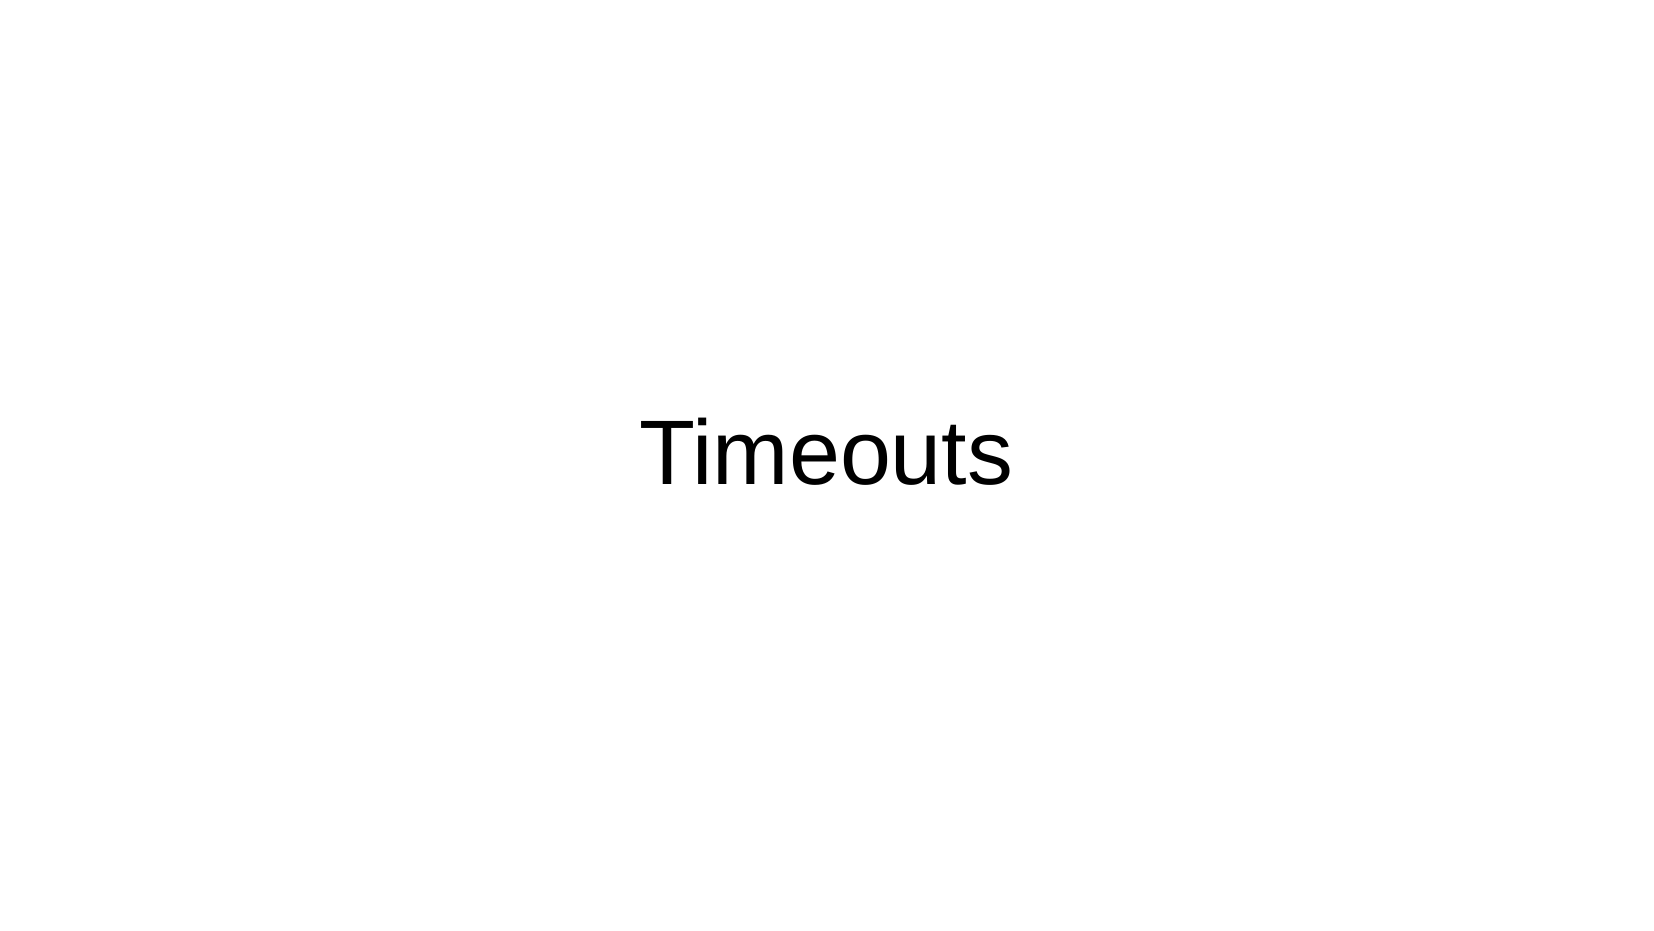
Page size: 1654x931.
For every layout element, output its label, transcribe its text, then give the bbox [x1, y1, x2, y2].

title Timeouts [82, 375, 1571, 531]
